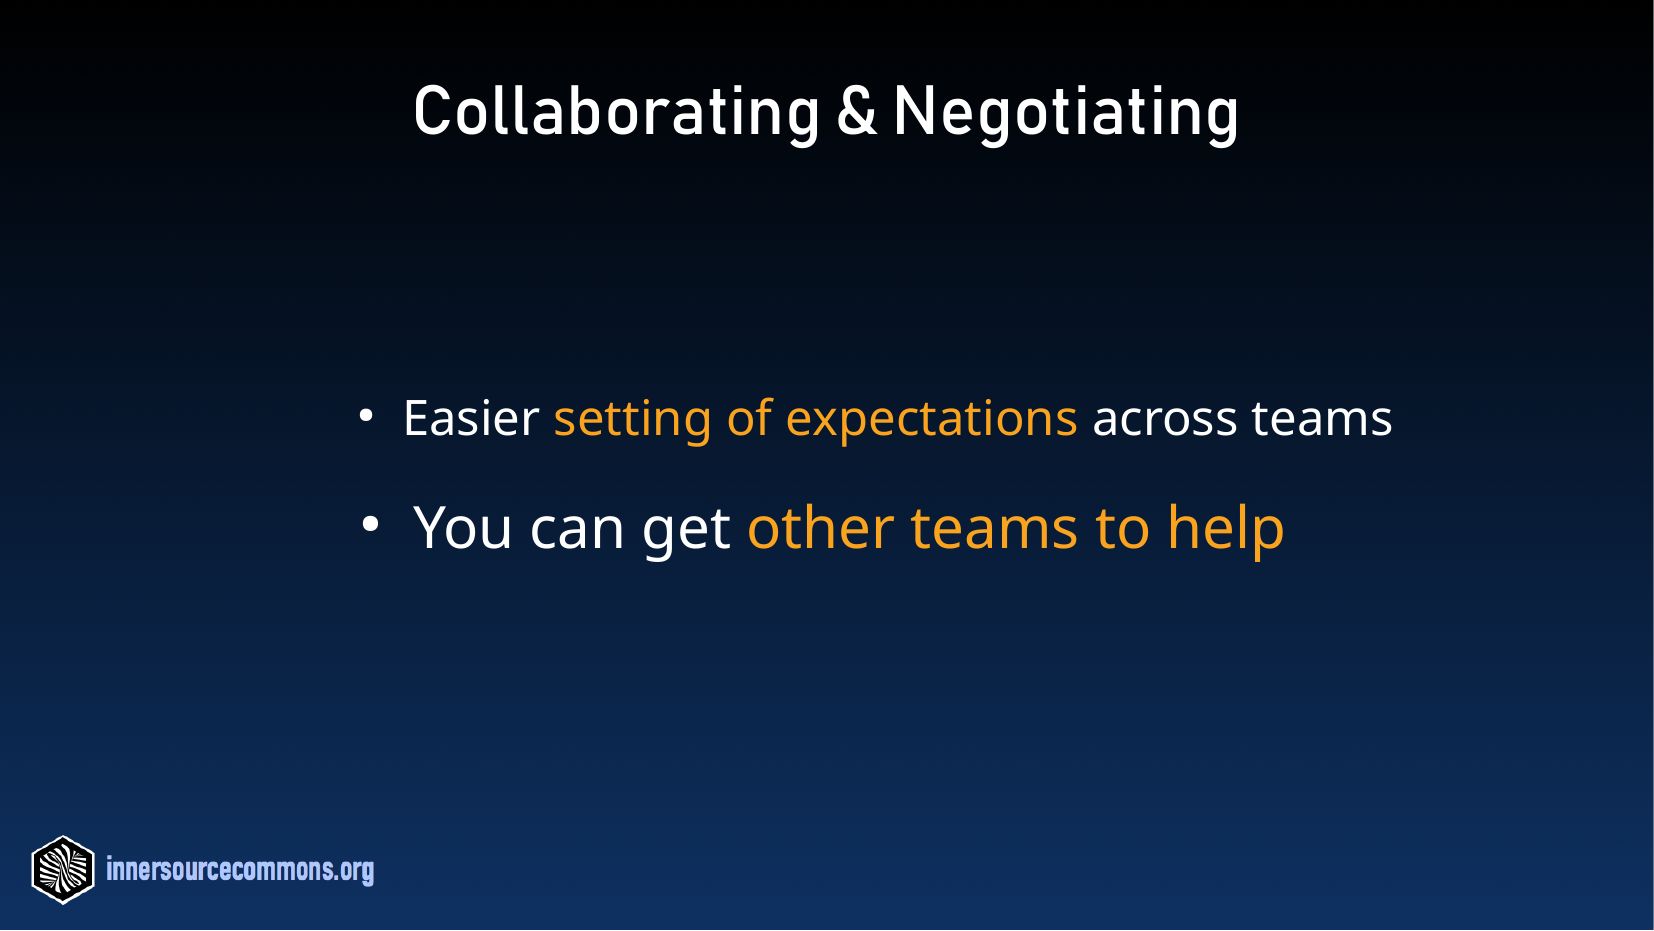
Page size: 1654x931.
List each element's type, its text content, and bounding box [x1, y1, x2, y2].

text_box You can get other teams to help [342, 486, 1404, 738]
title Collaborating & Negotiating [82, 37, 1571, 193]
picture [0, 0, 1654, 930]
list Easier setting of expectations across teams [342, 382, 1500, 451]
